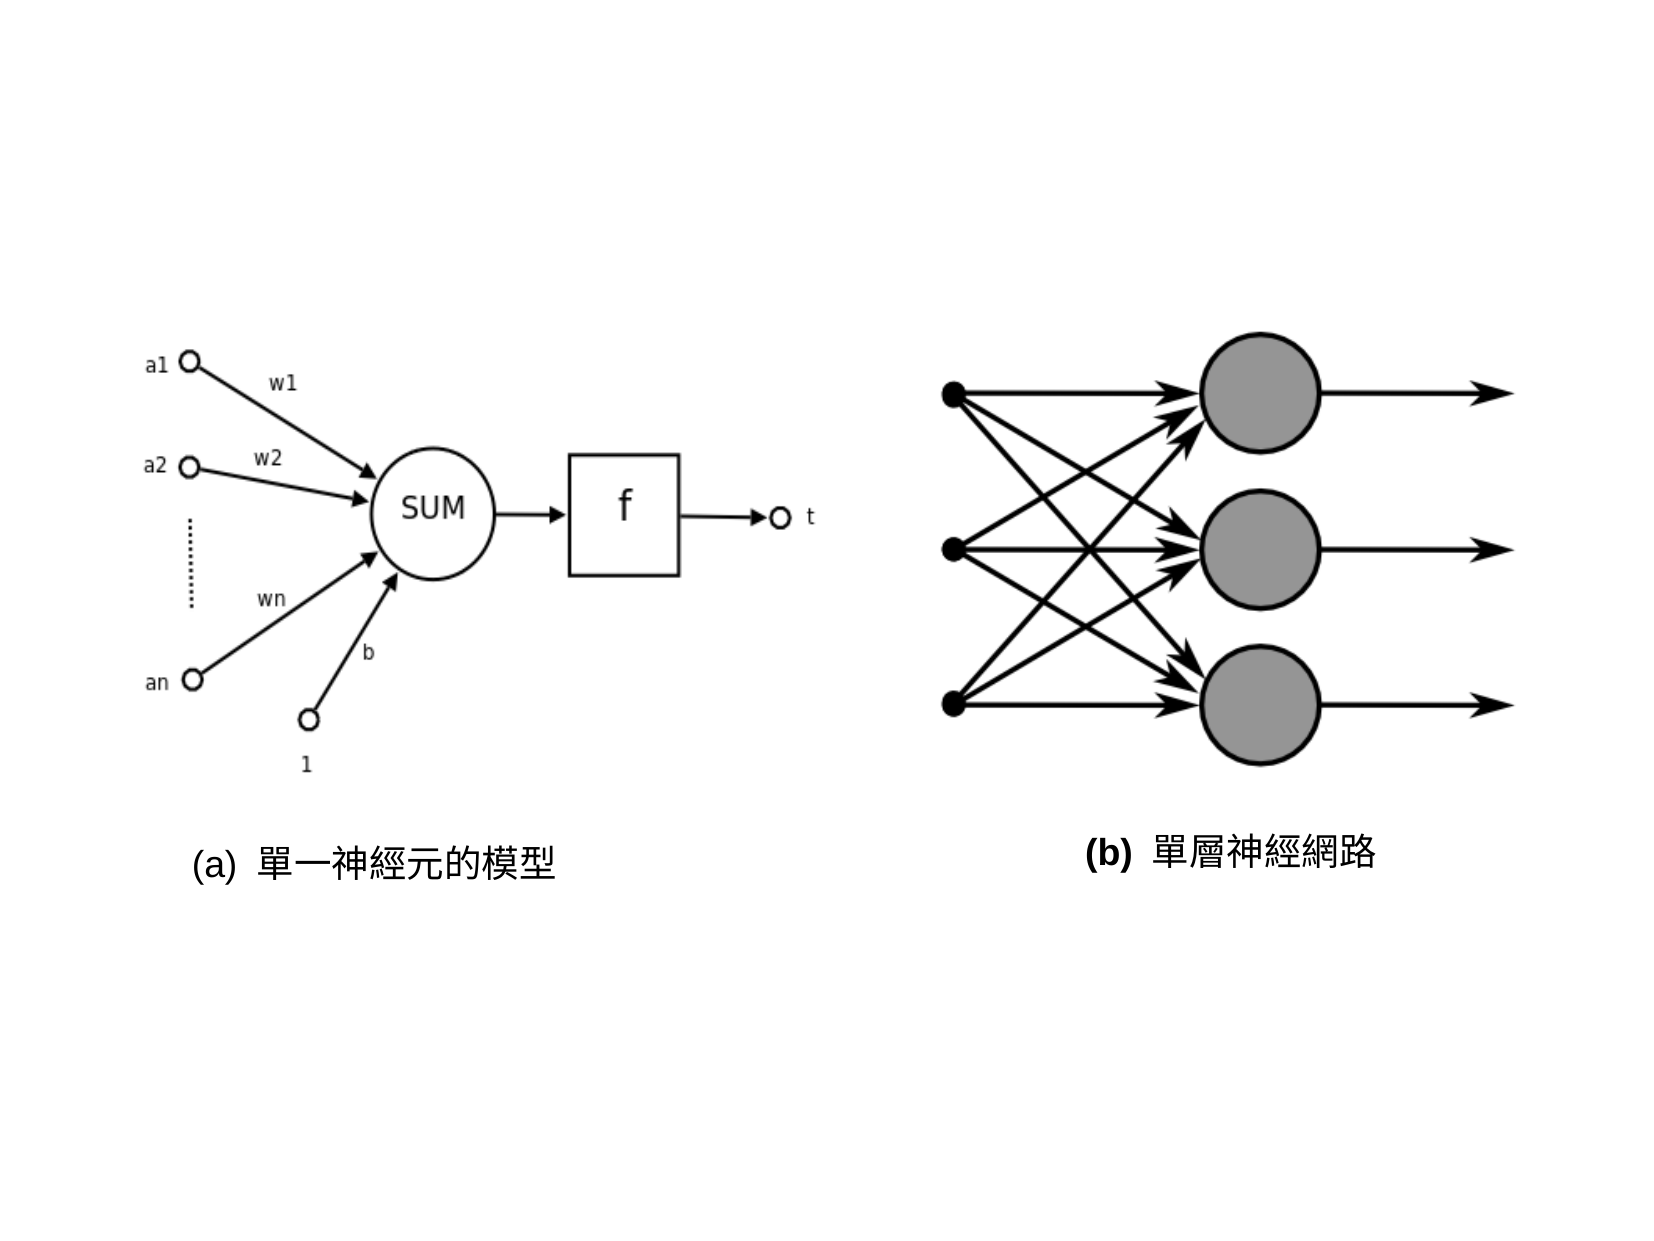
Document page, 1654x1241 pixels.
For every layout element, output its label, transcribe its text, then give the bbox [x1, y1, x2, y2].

picture [102, 307, 839, 792]
text_box (a) 單一神經元的模型 [177, 826, 572, 889]
picture [921, 318, 1536, 777]
text_box (b) 單層神經網路 [1070, 814, 1392, 877]
